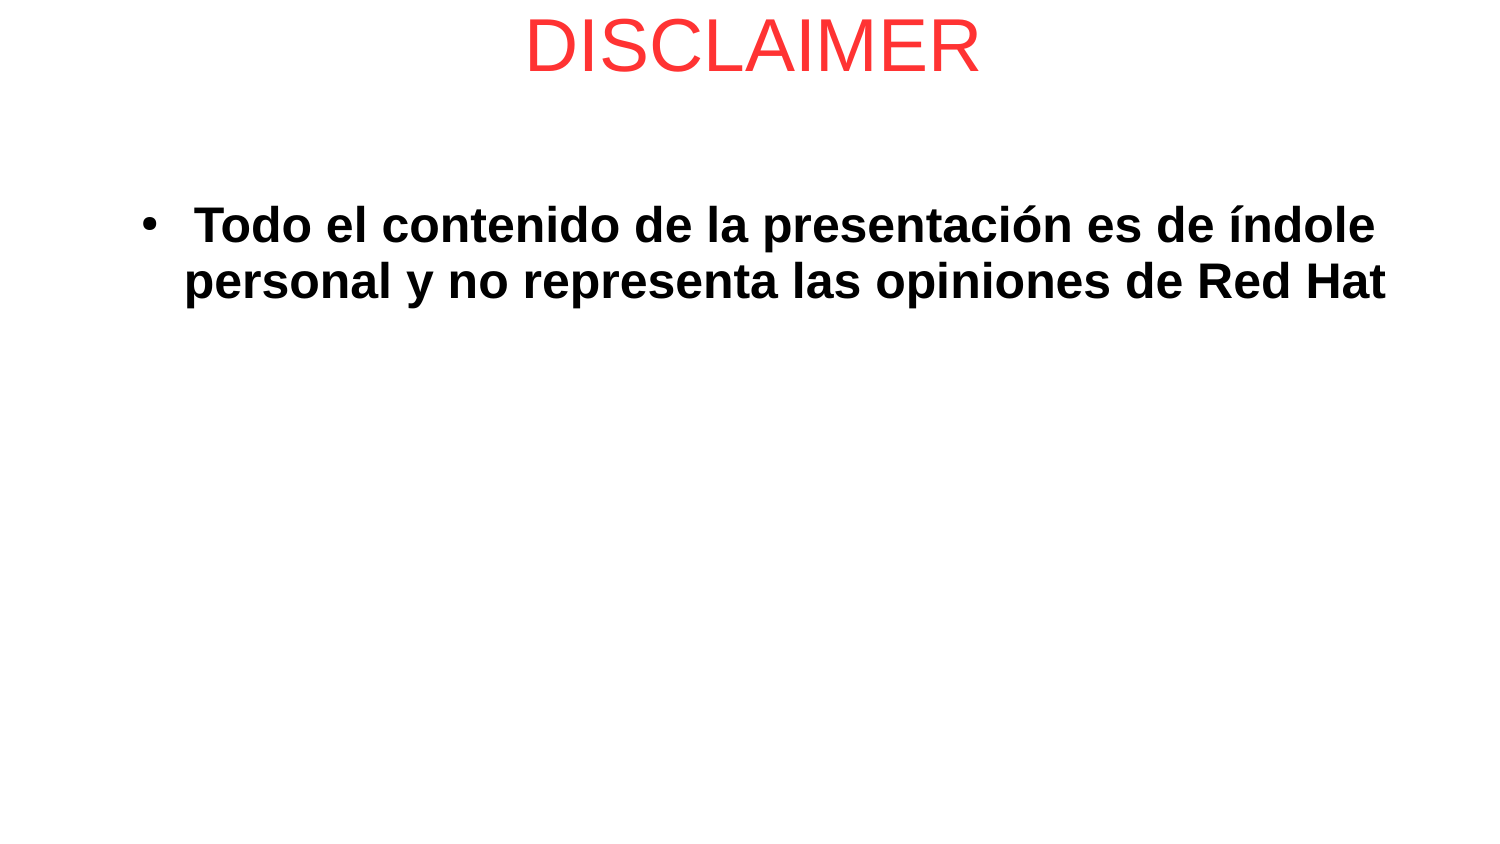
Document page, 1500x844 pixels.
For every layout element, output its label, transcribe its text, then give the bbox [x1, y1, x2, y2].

list Todo el contenido de la presentación es de índole personal y no representa las opiniones de Red Hat [75, 197, 1425, 687]
title DISCLAIMER [22, 3, 1486, 88]
